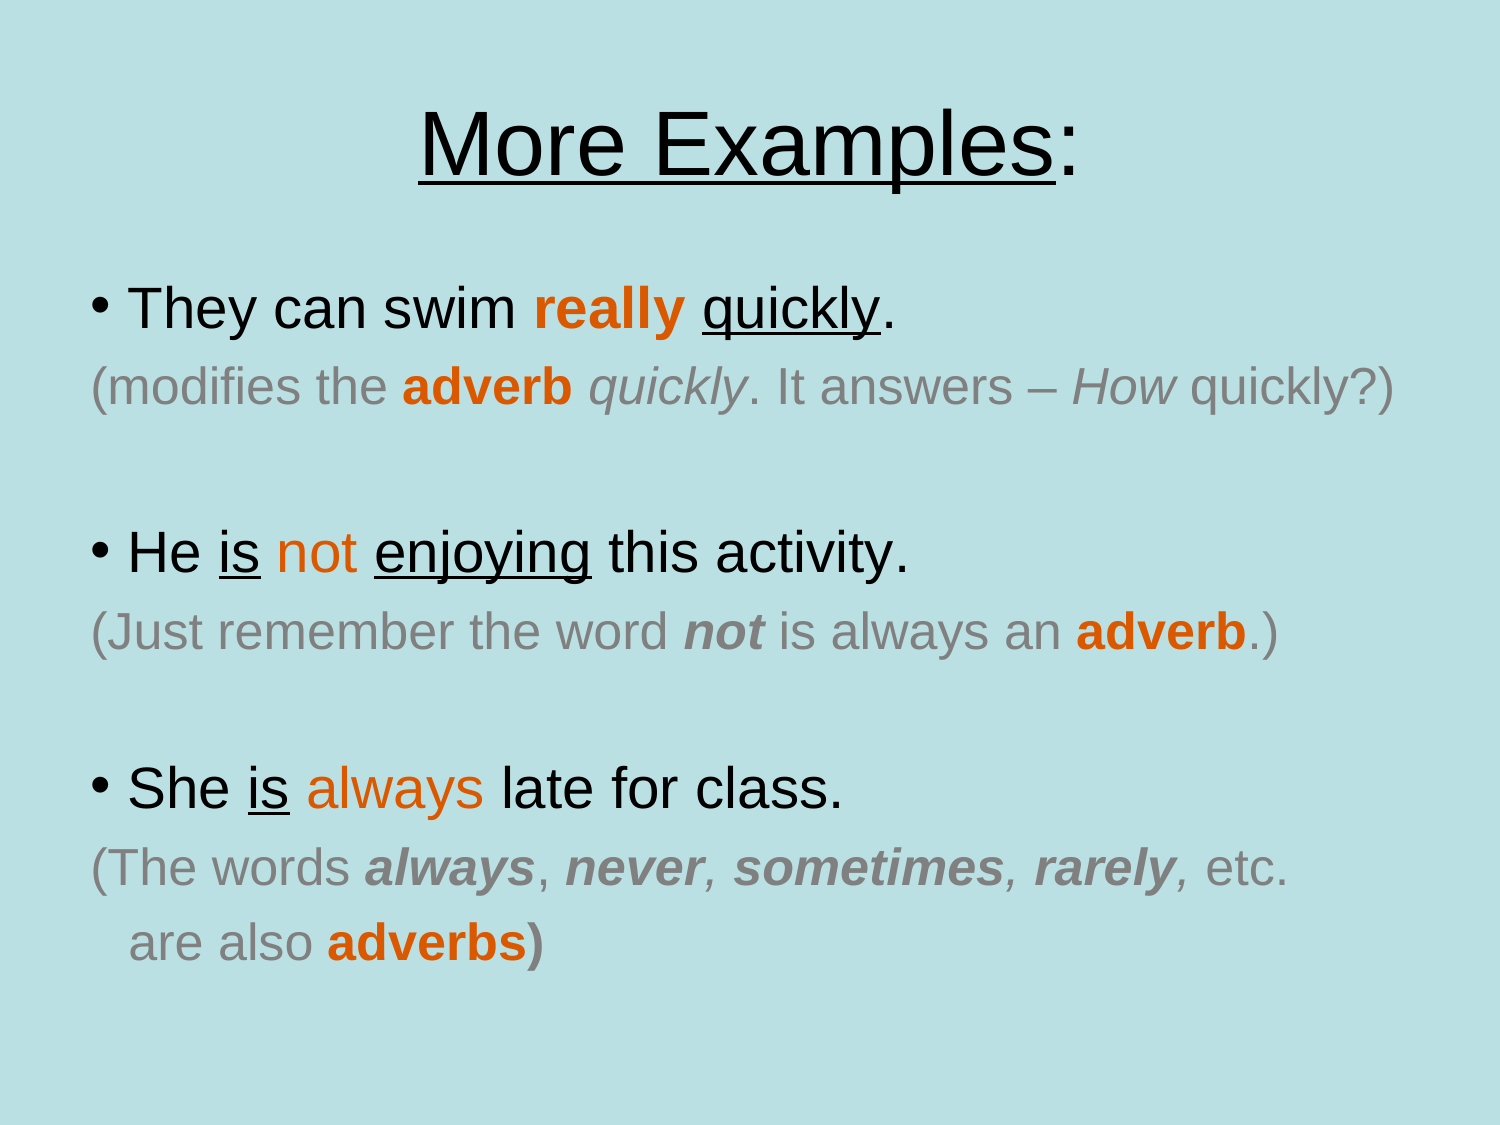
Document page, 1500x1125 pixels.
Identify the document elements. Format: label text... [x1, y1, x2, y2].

text_box More Examples: [75, 45, 1426, 233]
text_box They can swim really quickly. (modifies the adverb quickly. It answers – How quickly?) He is not enjoying this activity. (Just remember the word not is always an adverb.) She is always late for class. (The words always, never, sometimes, rarely, etc. are also adverbs) [75, 262, 1426, 1005]
